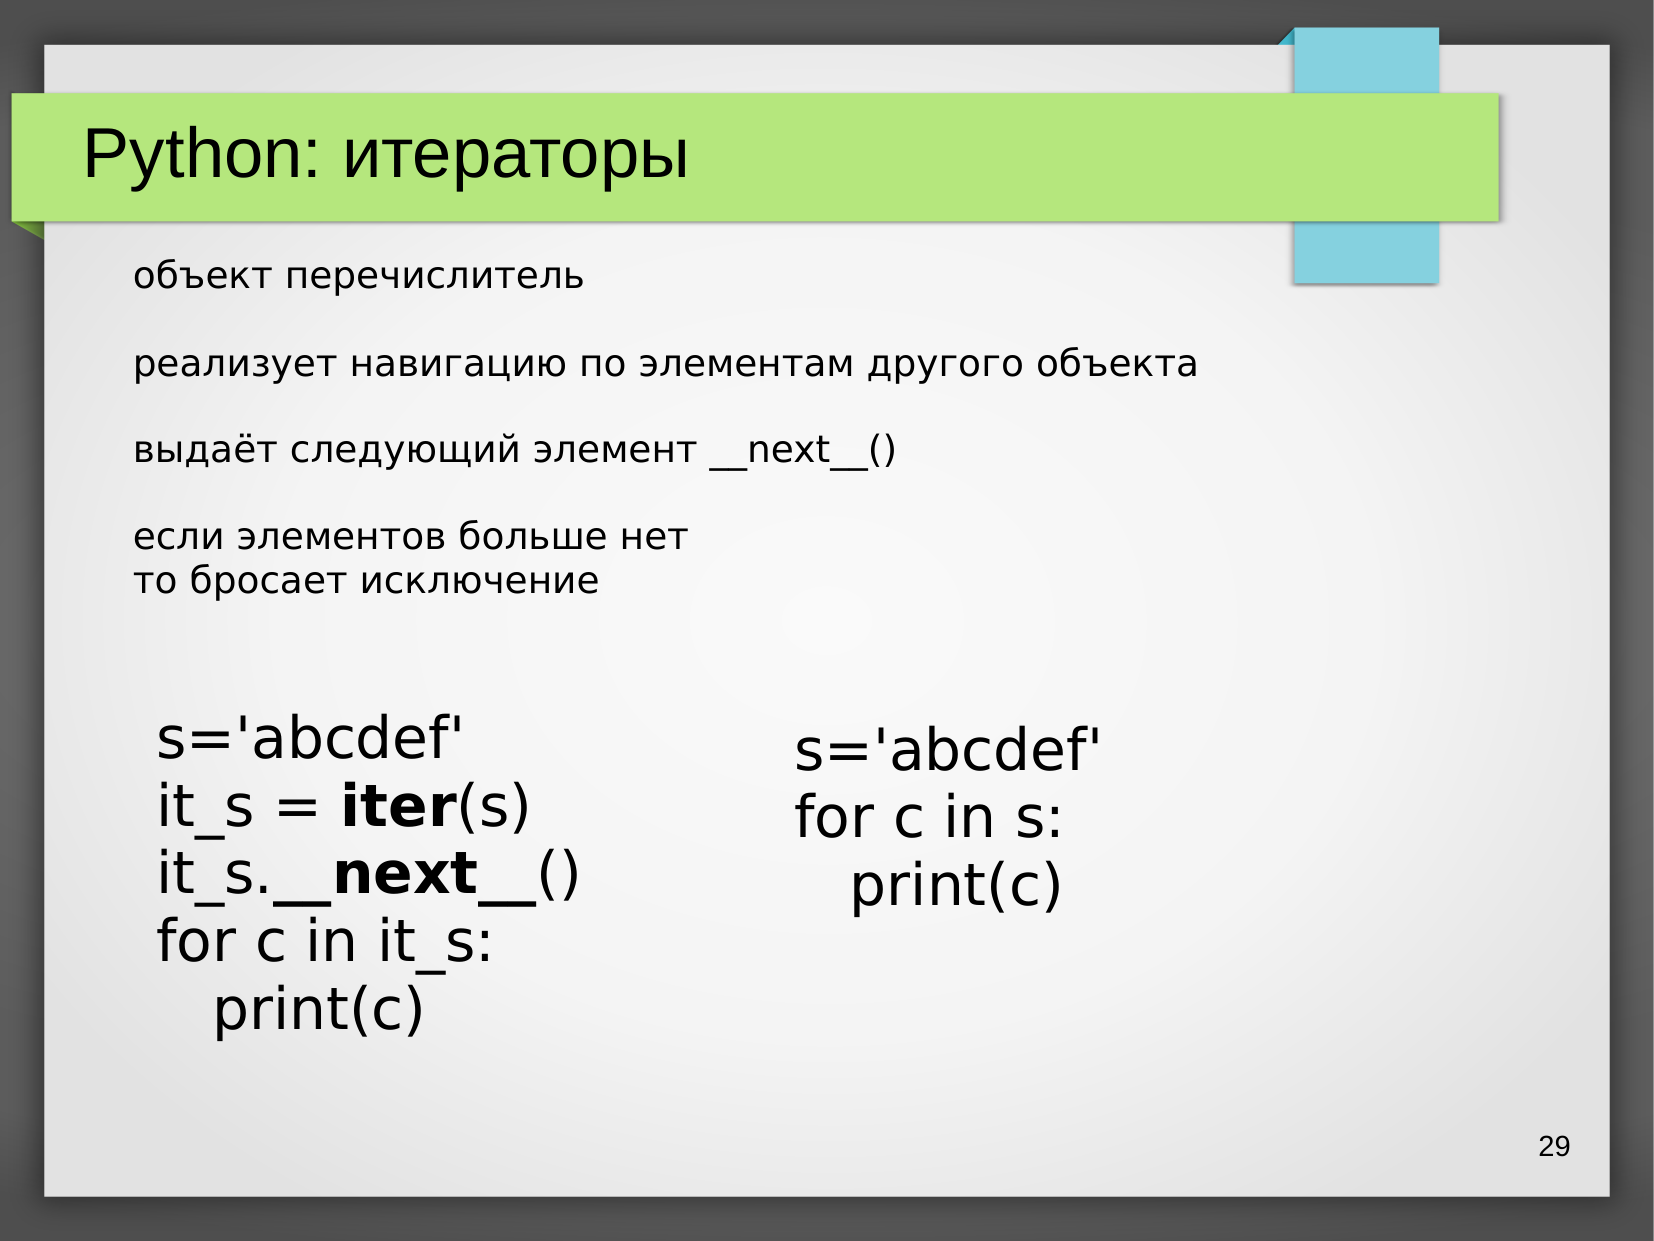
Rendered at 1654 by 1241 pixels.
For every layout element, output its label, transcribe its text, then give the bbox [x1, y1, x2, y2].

text_box s='abcdef' it_s = iter(s) it_s.__next__() for c in it_s: print(c) [141, 696, 756, 1075]
title Python: итераторы [82, 49, 1571, 257]
text_box s='abcdef' for c in s: print(c) [779, 708, 1548, 1028]
text_box объект перечислитель реализует навигацию по элементам другого объекта выдаёт следующий элемент __next__() если элементов больше нет то бросает исключение [118, 246, 1418, 654]
picture [0, 0, 1654, 1241]
